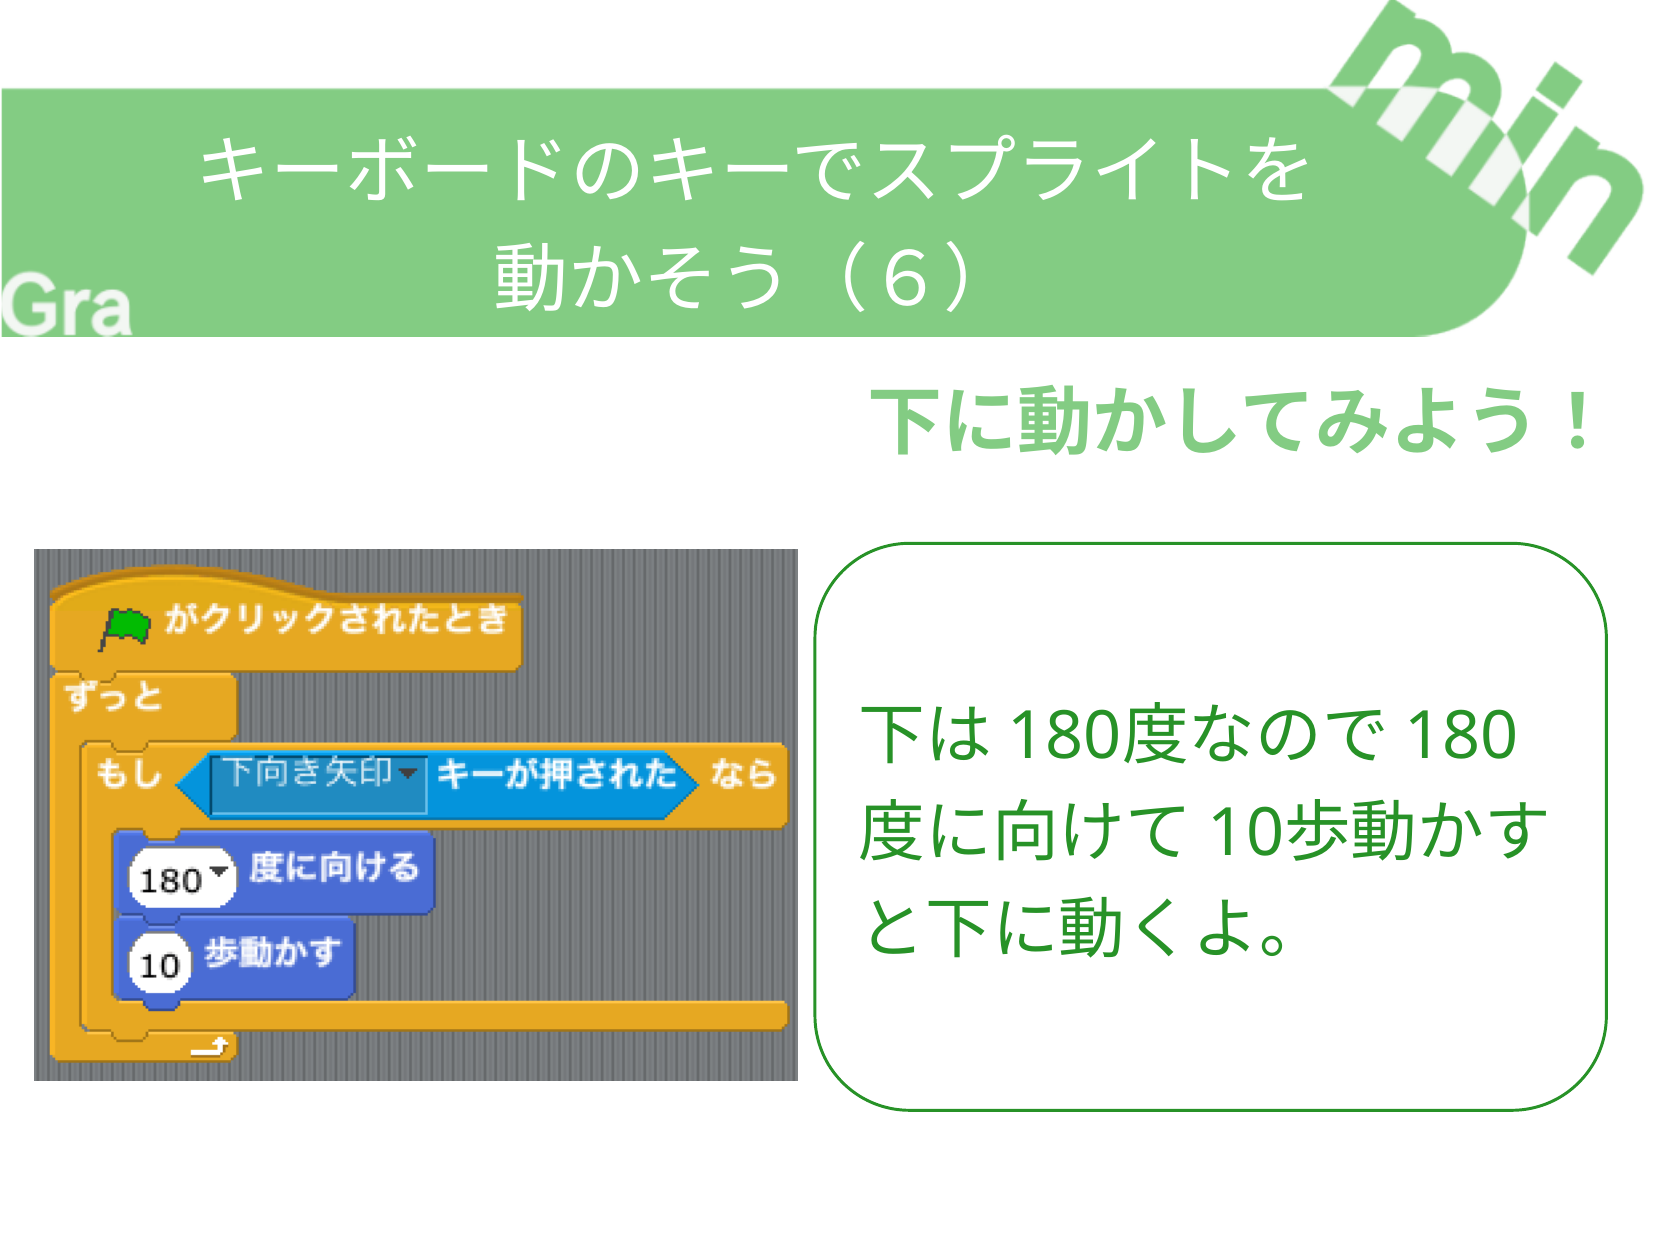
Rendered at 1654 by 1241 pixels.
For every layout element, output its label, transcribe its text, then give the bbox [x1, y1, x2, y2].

picture [34, 549, 798, 1081]
picture [1, 0, 1654, 337]
text_box 下に動かしてみよう！ [35, 354, 1630, 481]
text_box 下は 180度なので 180度に向けて 10歩動かすと下に動くよ。 [814, 543, 1607, 1111]
title キーボードのキーでスプライトを 動かそう（６） [11, 113, 1501, 324]
